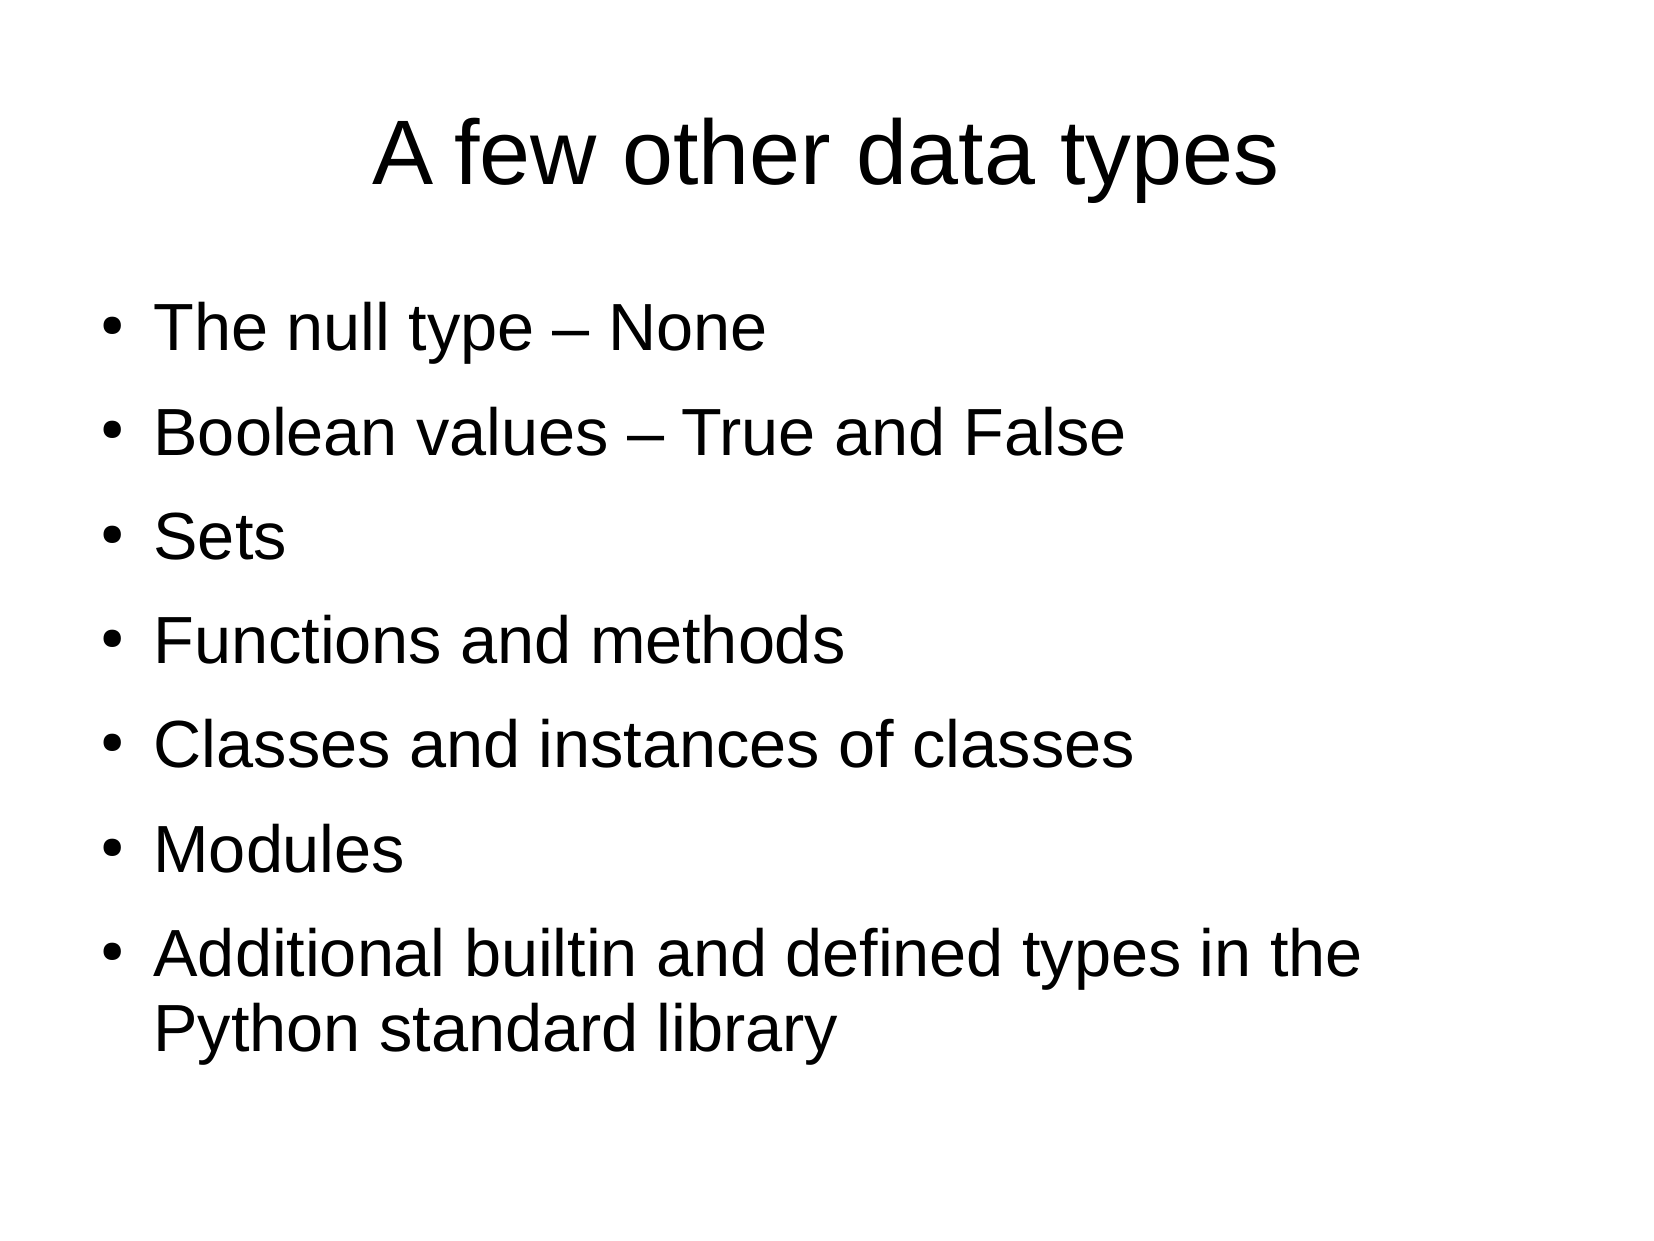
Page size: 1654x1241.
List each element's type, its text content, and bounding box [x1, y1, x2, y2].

title A few other data types [82, 49, 1571, 257]
list The null type – None Boolean values – True and False Sets Functions and methods Classes and instances of classes Modules Additional builtin and defined types in the Python standard library [82, 290, 1571, 1109]
